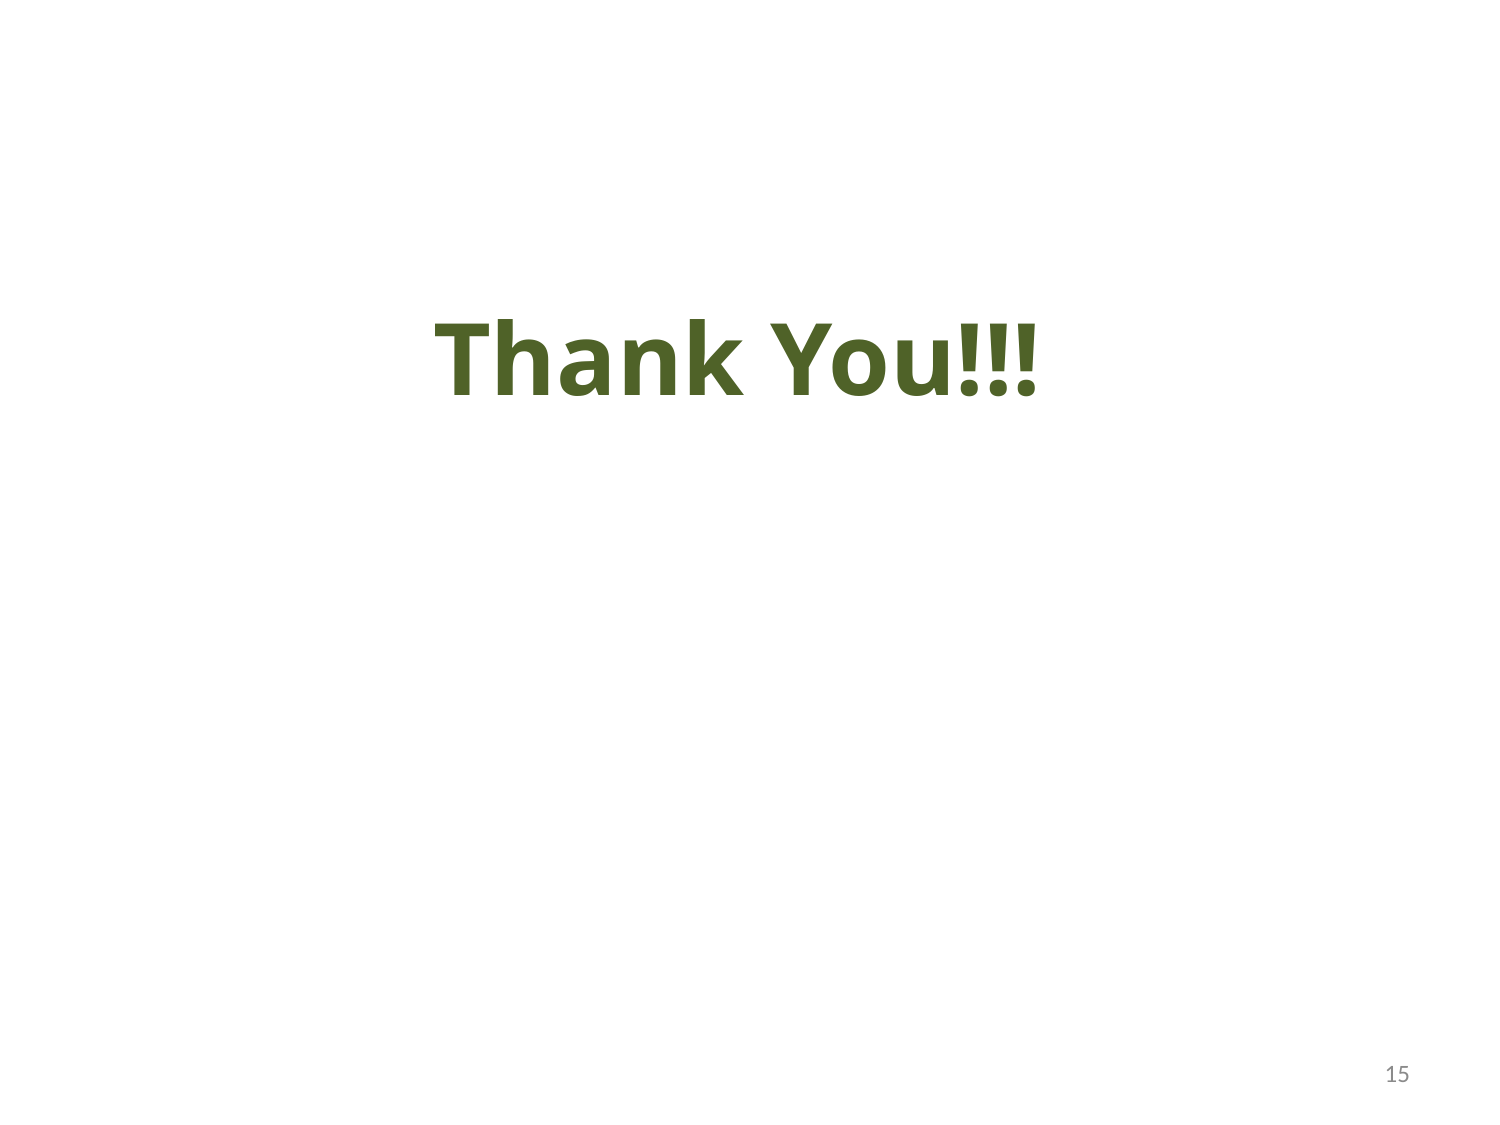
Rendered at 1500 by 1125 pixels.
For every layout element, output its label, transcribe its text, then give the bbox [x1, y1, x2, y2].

subtitle Thank You!!! [212, 287, 1263, 575]
